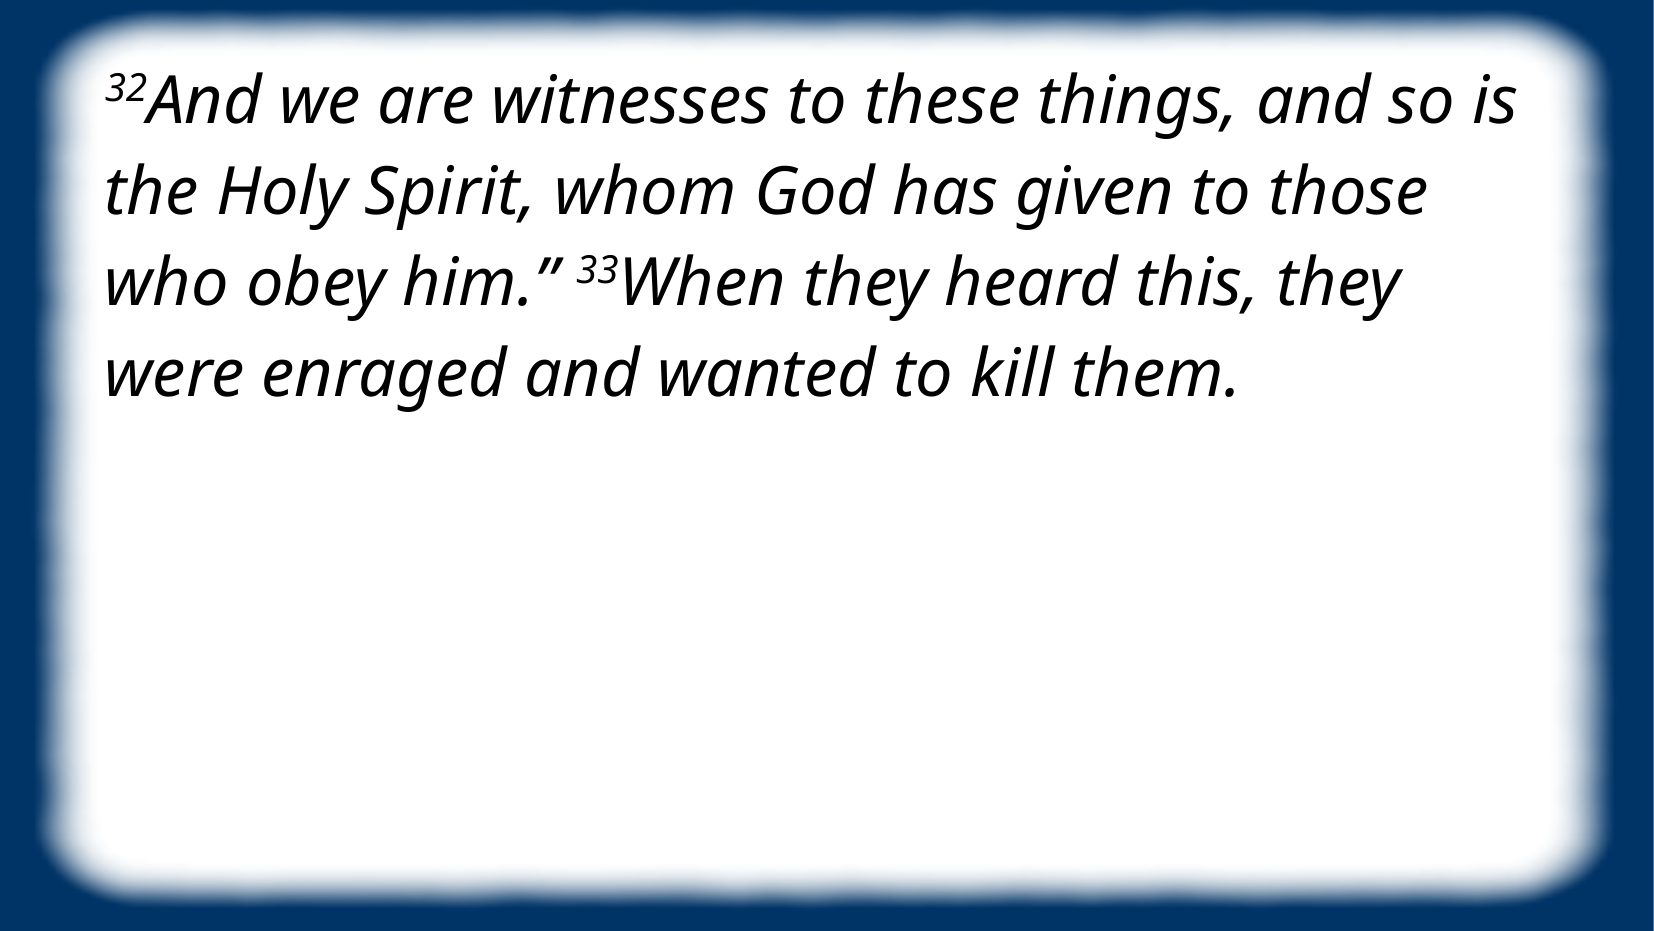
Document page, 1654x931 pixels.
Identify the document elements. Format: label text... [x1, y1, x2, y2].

text_box 32And we are witnesses to these things, and so is the Holy Spirit, whom God has given to those who obey him.” 33When they heard this, they were enraged and wanted to kill them. [90, 45, 1546, 415]
picture [0, 0, 1654, 931]
